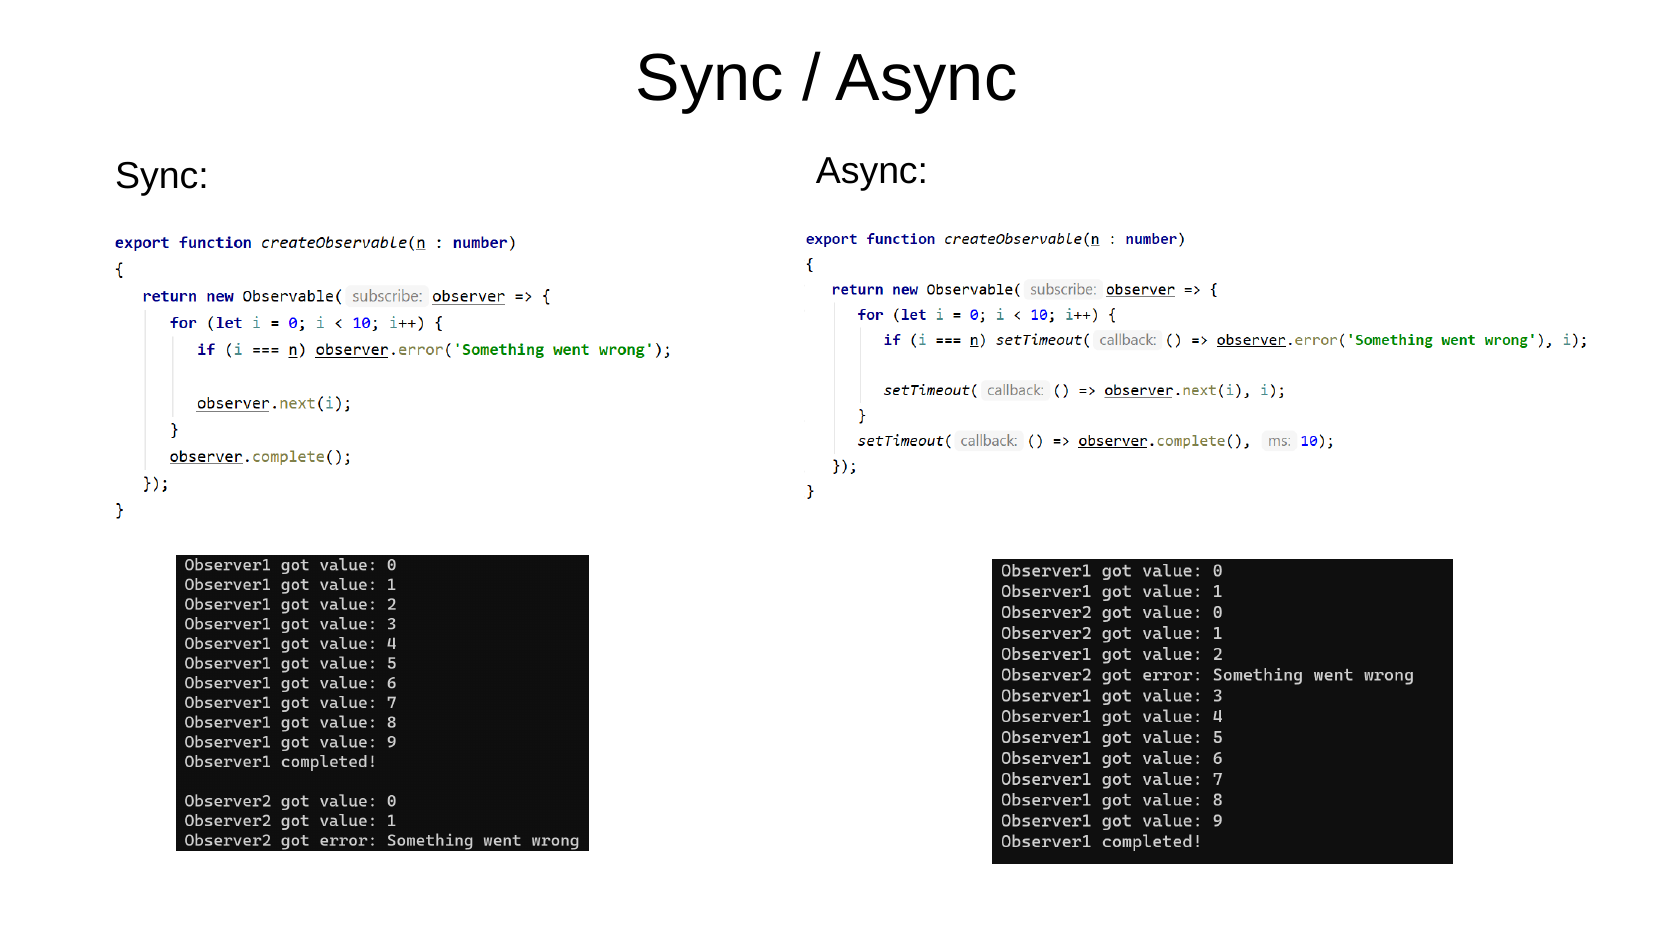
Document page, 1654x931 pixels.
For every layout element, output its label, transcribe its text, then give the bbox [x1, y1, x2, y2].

text_box Sync: [100, 147, 224, 205]
text_box Async: [801, 142, 944, 199]
title Sync / Async [82, 37, 1571, 119]
picture [176, 555, 589, 851]
picture [992, 559, 1453, 864]
picture [100, 217, 709, 544]
picture [791, 212, 1624, 552]
